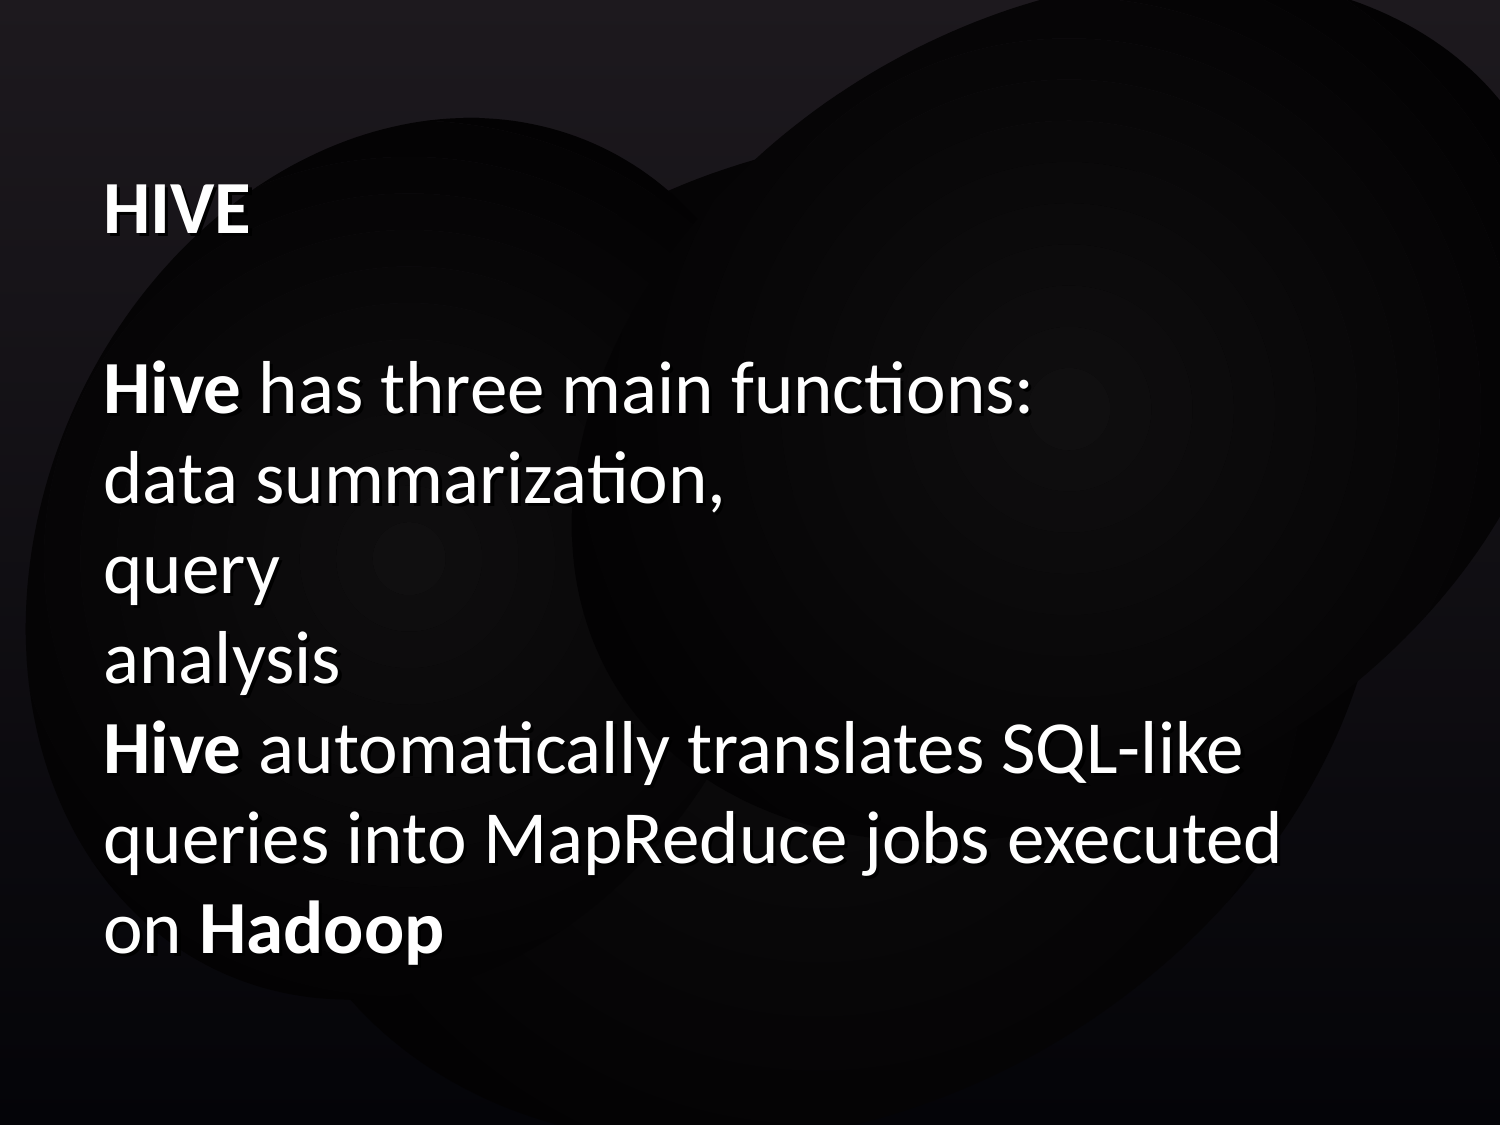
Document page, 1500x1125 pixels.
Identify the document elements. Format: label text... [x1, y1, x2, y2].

title HIVE Hive has three main functions: data summarization, query analysis Hive automatically translates SQL-like queries into MapReduce jobs executed on Hadoop [88, 54, 1424, 976]
